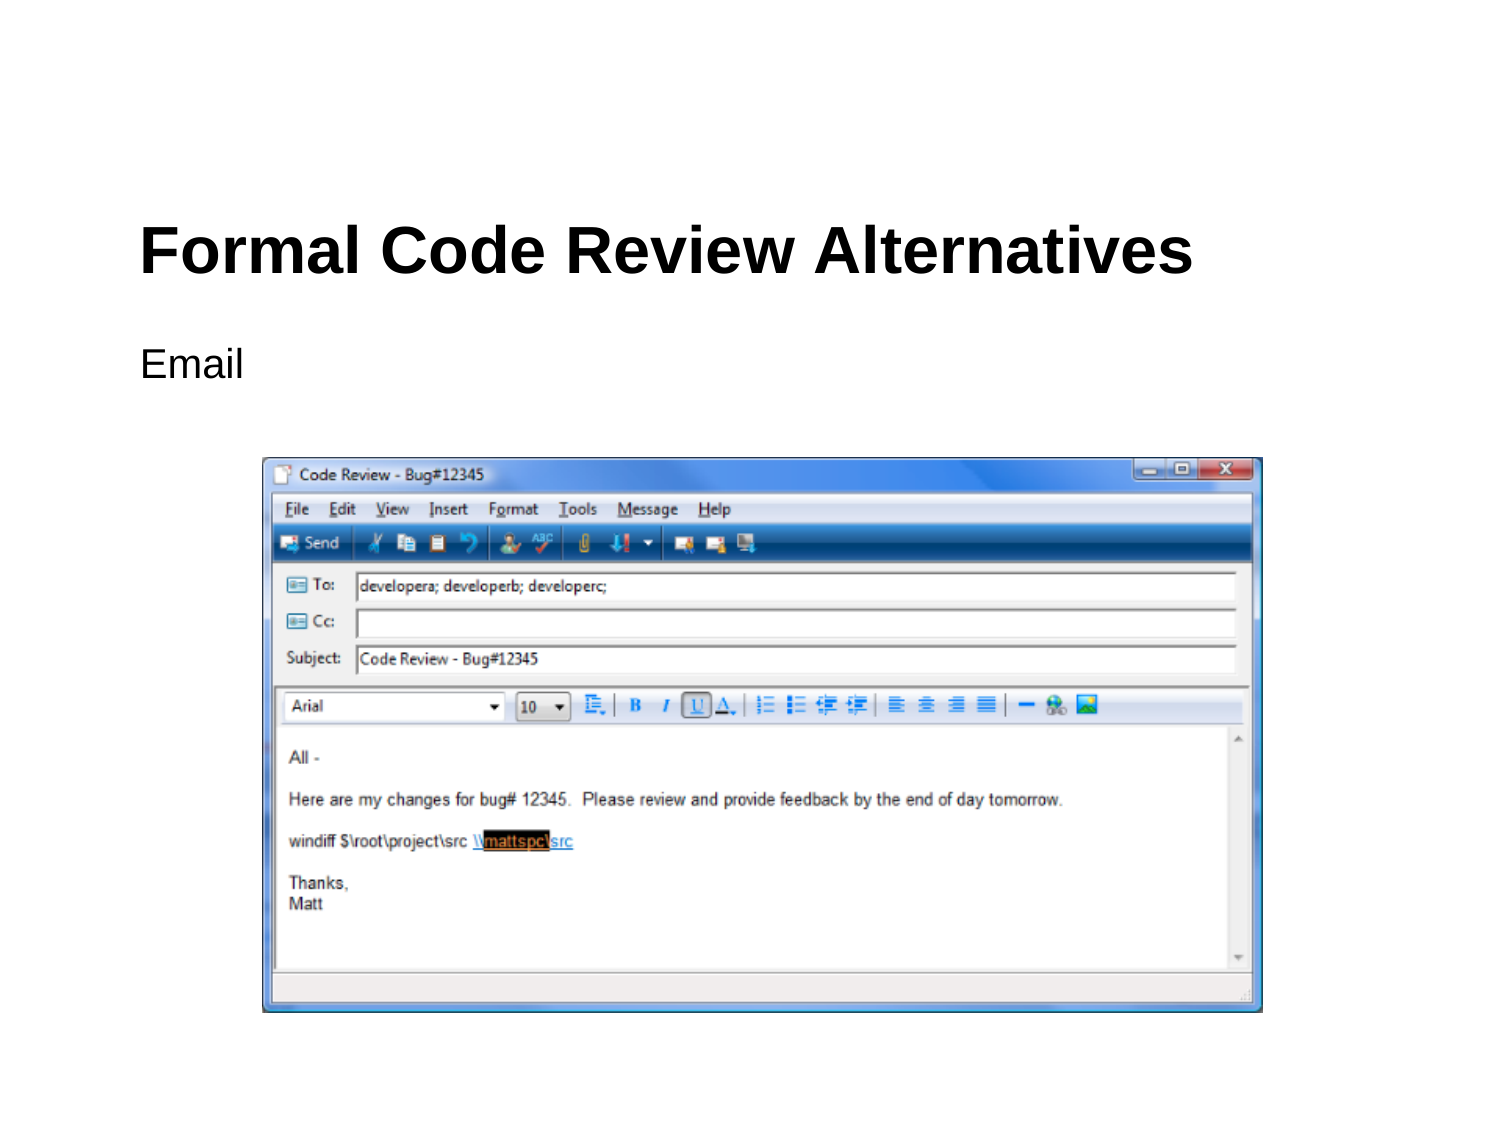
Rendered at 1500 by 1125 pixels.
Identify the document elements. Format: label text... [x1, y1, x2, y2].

title Formal Code Review Alternatives Email [125, 0, 1388, 704]
picture [262, 457, 1263, 1013]
